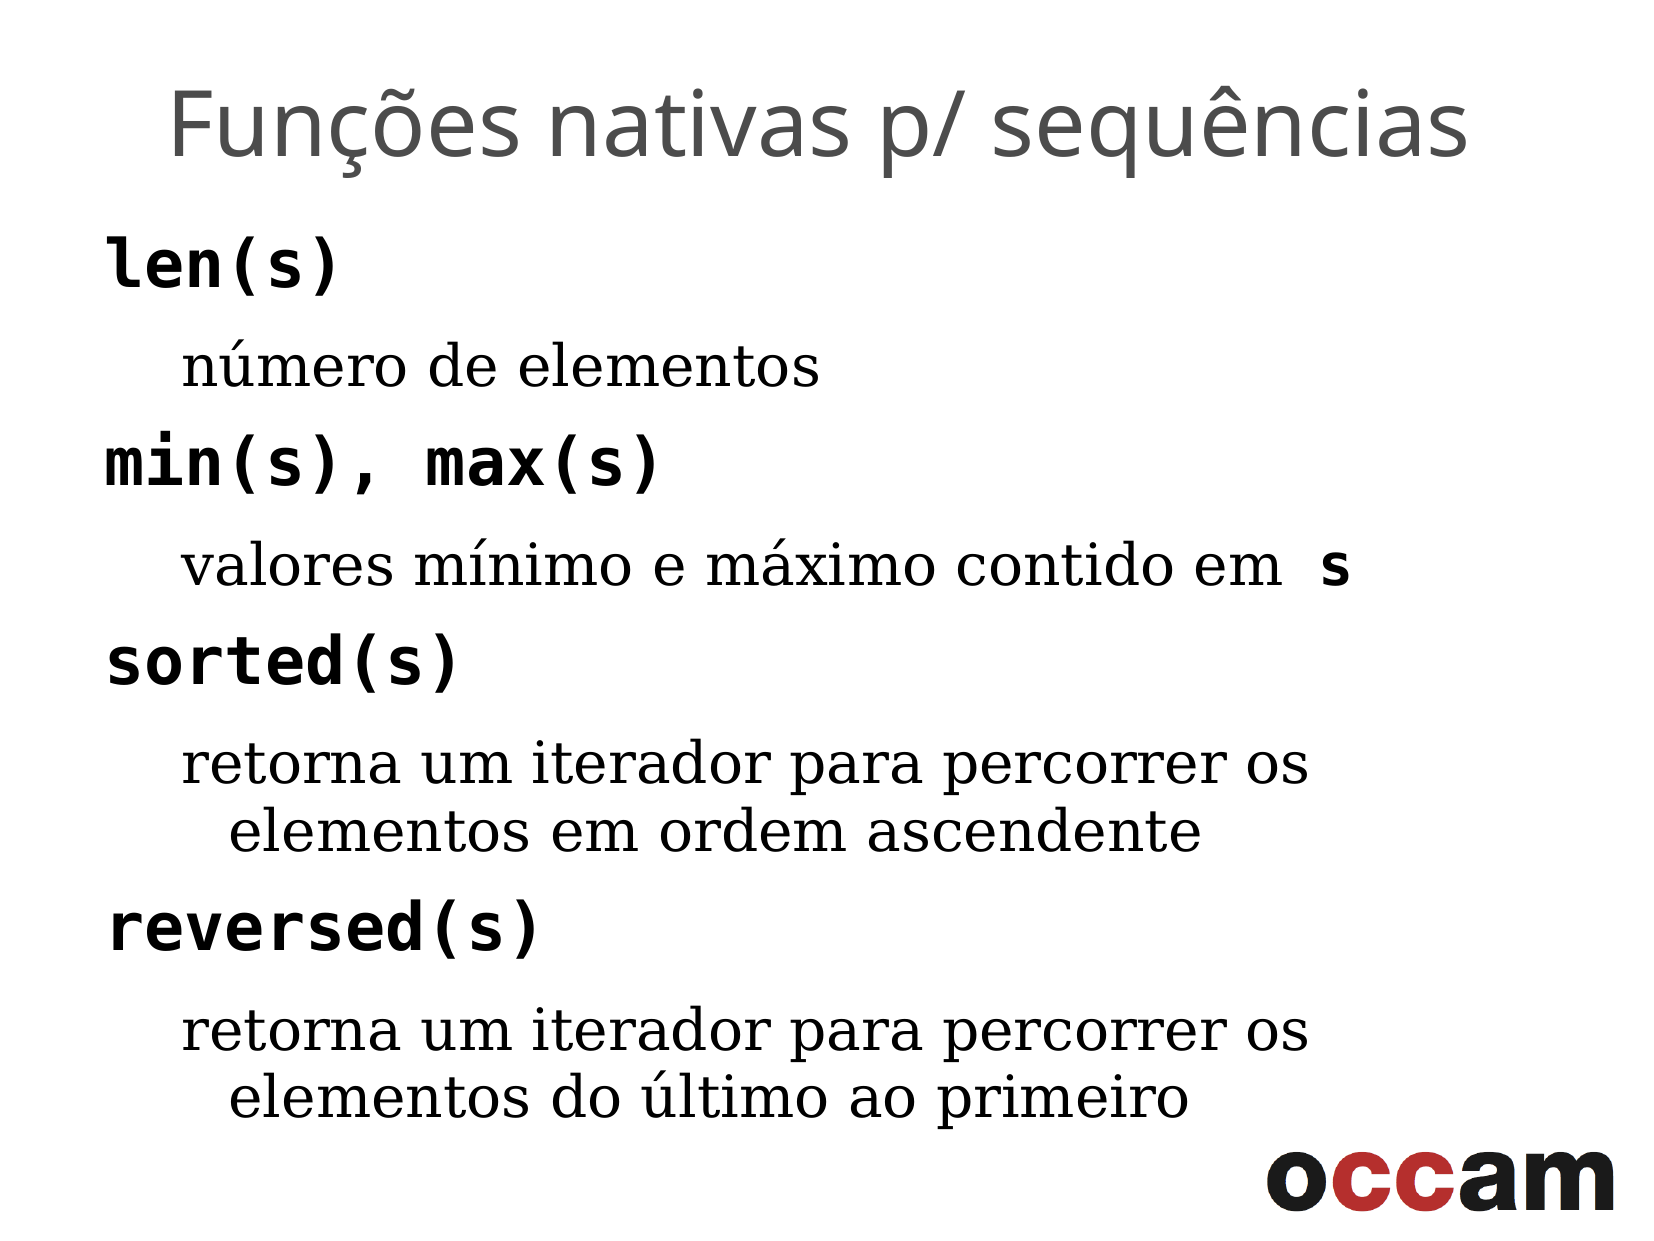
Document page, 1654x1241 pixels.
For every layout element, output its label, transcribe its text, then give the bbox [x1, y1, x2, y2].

picture [1237, 1122, 1643, 1241]
title Funções nativas p/ sequências [75, 14, 1564, 229]
list len(s) número de elementos min(s), max(s) valores mínimo e máximo contido em s sorted(s) retorna um iterador para percorrer os elementos em ordem ascendente reversed(s) retorna um iterador para percorrer os elementos do último ao primeiro [86, 225, 1576, 1132]
